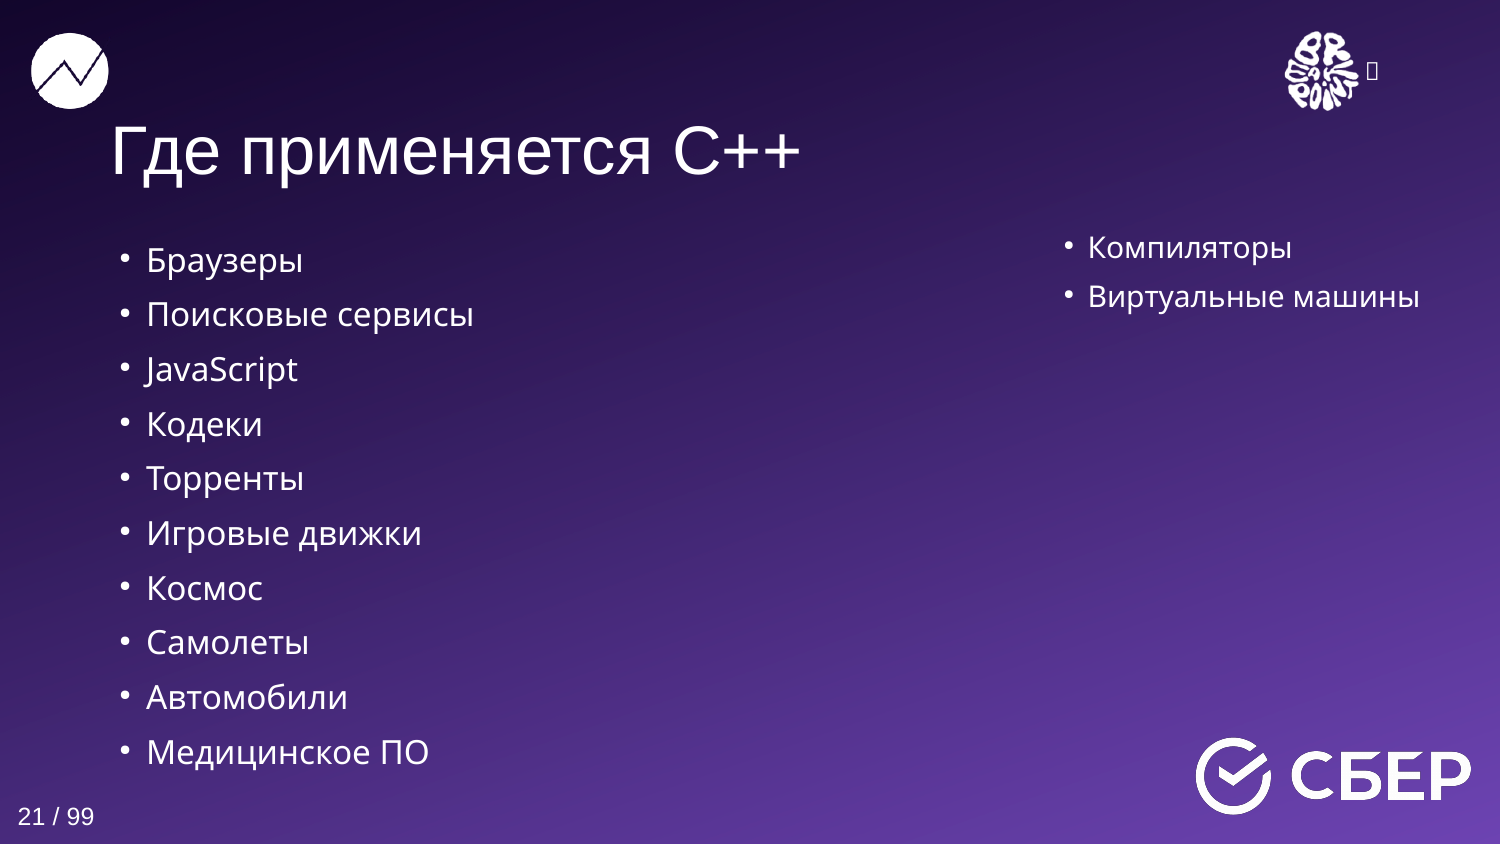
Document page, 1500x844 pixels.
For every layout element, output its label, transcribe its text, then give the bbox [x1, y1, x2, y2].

title Где применяется C++ [103, 100, 1397, 205]
text_box 🐙 [1364, 36, 1489, 107]
text_box <number> / 99 [2, 795, 632, 839]
list Браузеры Поисковые сервисы JavaScript Кодеки Торренты Игровые движки Космос Самолеты Автомобили Медицинское ПО [103, 195, 488, 788]
list Компиляторы Виртуальные машины [1048, 189, 1433, 338]
picture [0, 0, 1500, 844]
